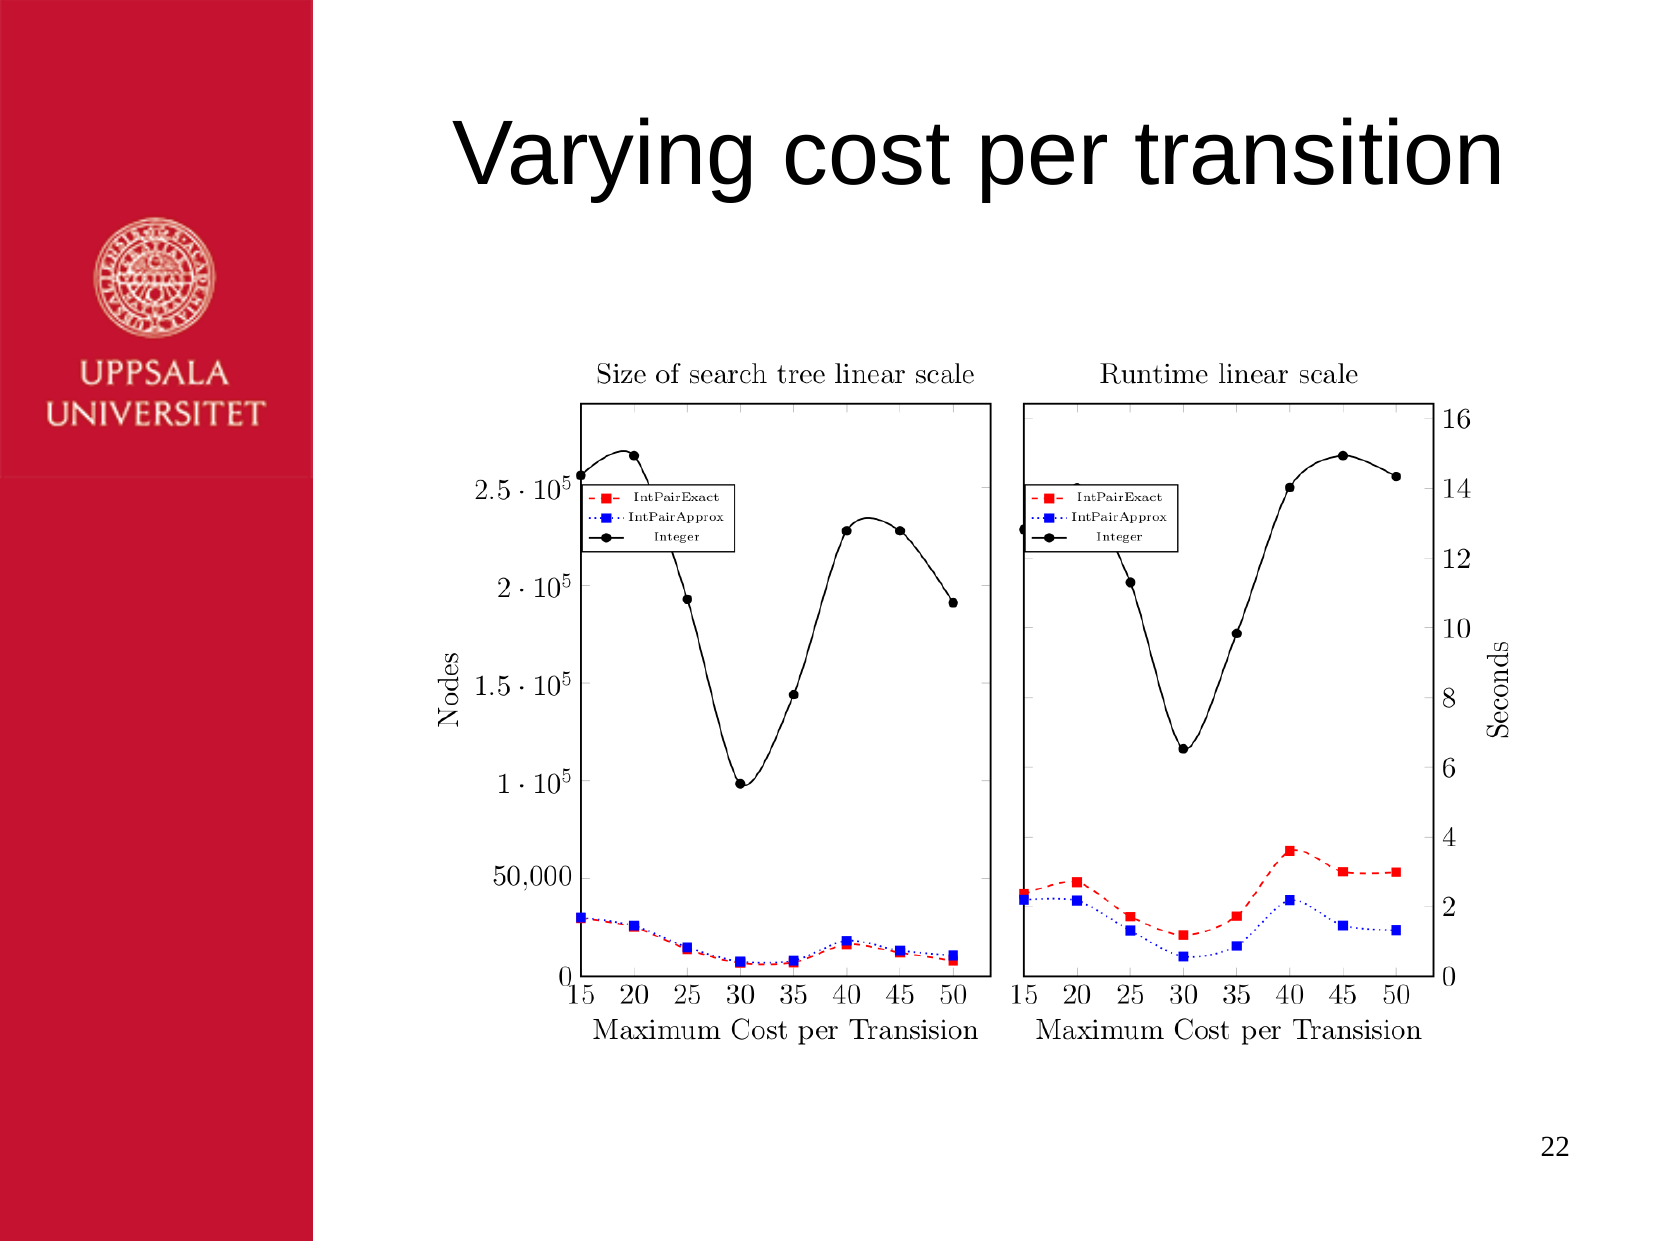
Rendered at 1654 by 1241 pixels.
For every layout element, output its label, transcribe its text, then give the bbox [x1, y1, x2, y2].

picture [405, 345, 1551, 1066]
title Varying cost per transition [390, 49, 1571, 257]
picture [0, 0, 235, 800]
